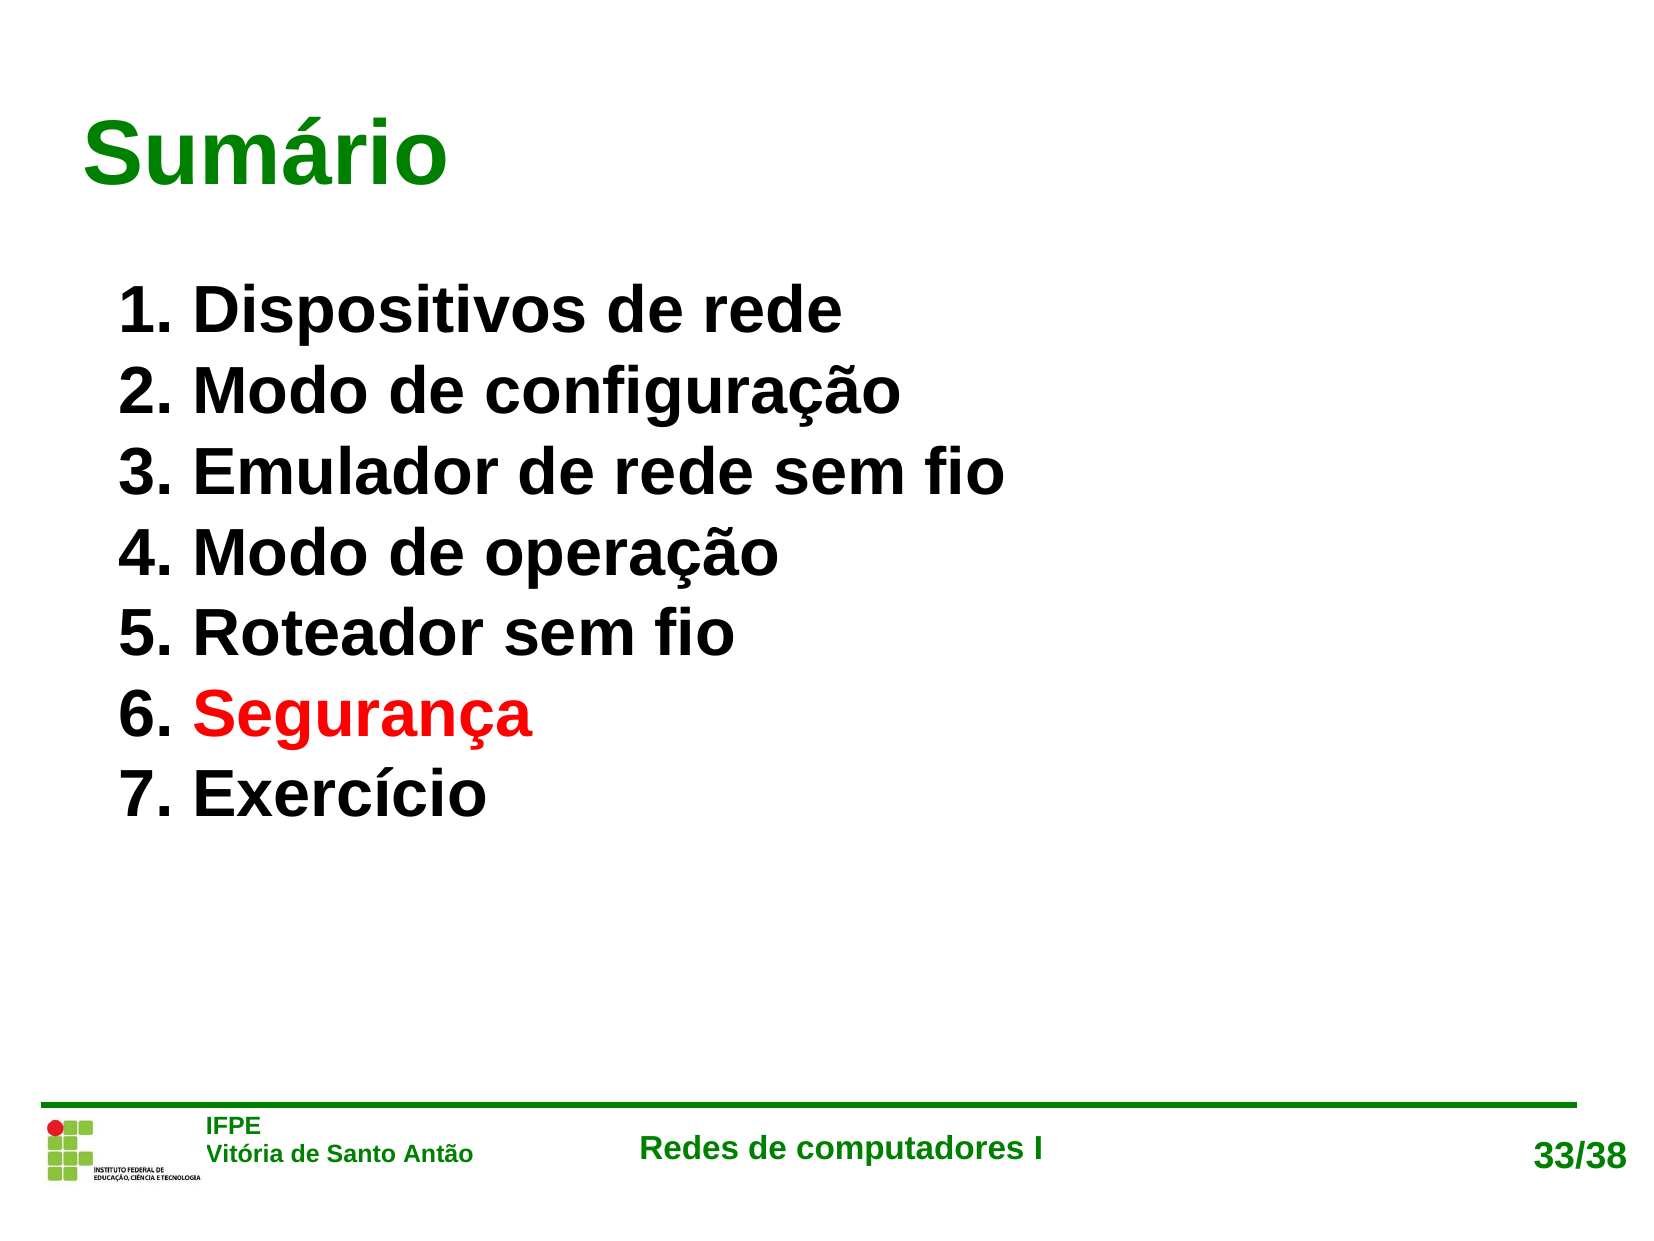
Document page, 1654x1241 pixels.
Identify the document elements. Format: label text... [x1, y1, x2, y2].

title Sumário [82, 49, 1571, 257]
picture [39, 1111, 207, 1191]
list Dispositivos de rede Modo de configuração Emulador de rede sem fio Modo de operação Roteador sem fio Segurança Exercício [82, 272, 1571, 1091]
